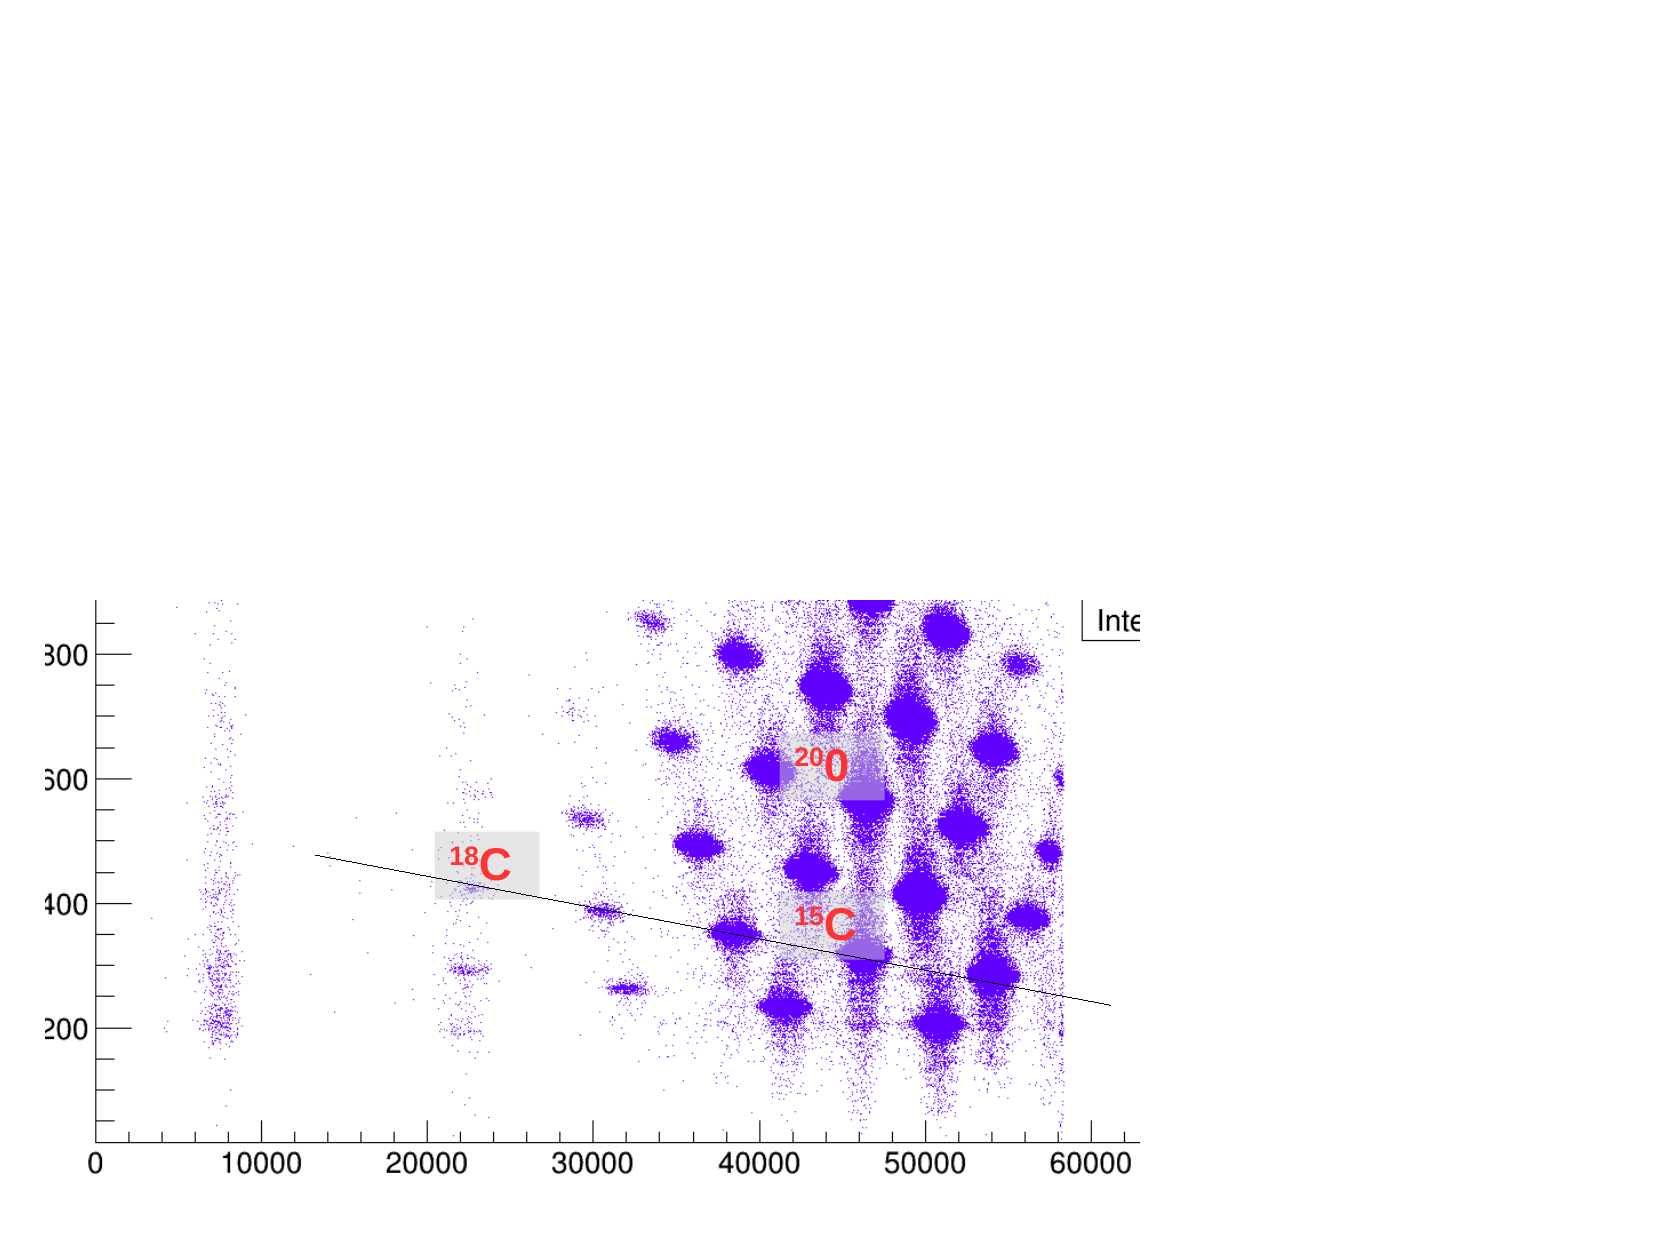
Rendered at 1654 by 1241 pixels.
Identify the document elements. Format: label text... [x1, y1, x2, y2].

picture [45, 600, 1140, 1213]
text_box 200 [779, 732, 885, 801]
text_box 15C [779, 891, 885, 960]
text_box 18C [434, 831, 540, 900]
